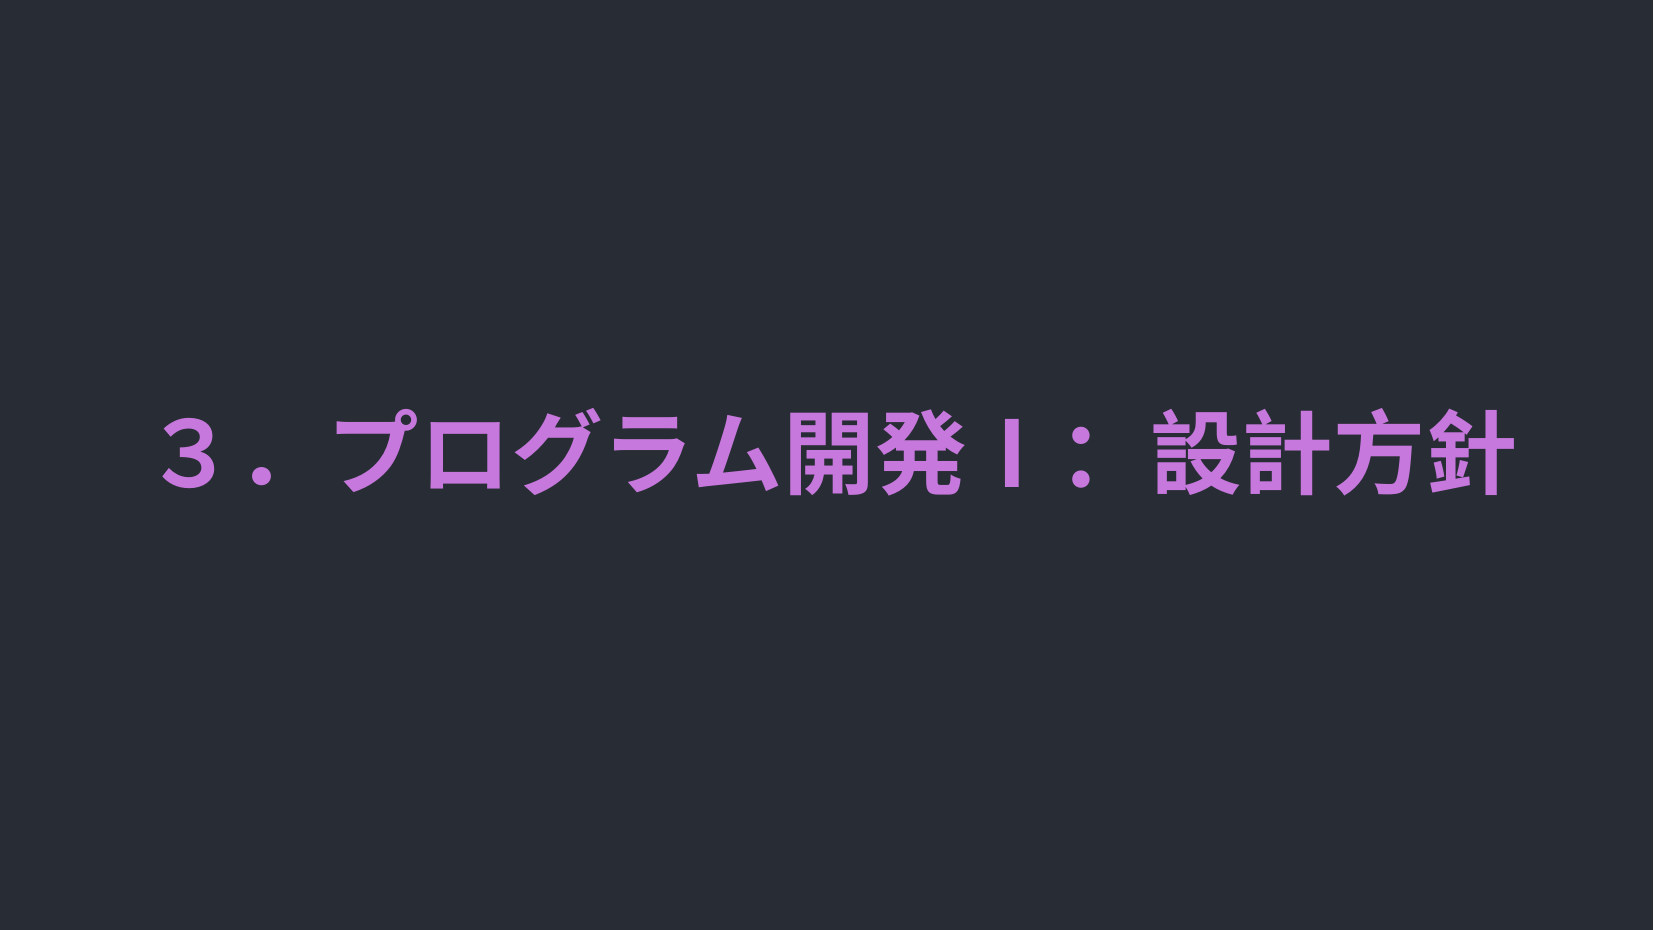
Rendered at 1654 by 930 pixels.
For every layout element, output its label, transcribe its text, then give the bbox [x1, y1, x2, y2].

title ３．プログラム開発Ⅰ：設計方針 [87, 369, 1576, 526]
